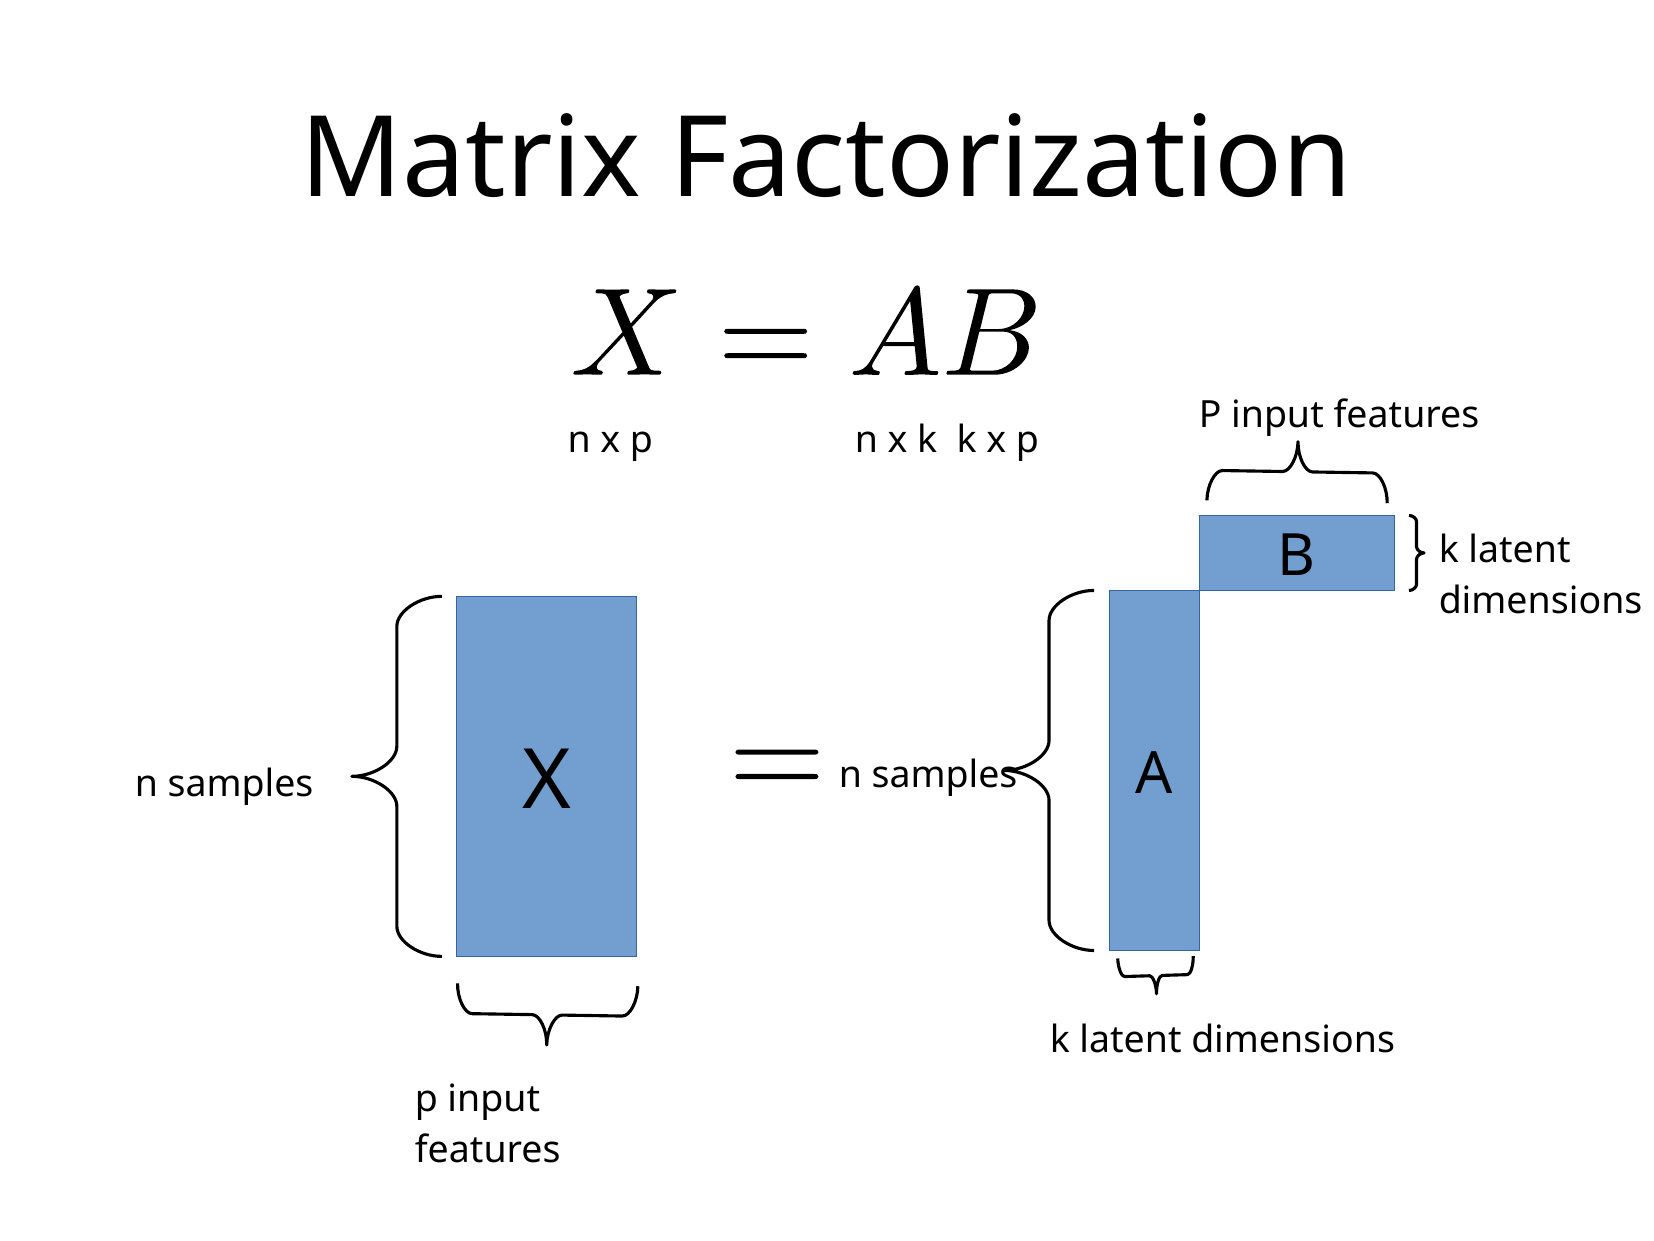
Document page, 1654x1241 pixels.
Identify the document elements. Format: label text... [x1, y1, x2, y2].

text_box n samples [120, 749, 376, 802]
title Matrix Factorization [82, 49, 1571, 257]
text_box A [1109, 590, 1200, 951]
text_box k latent dimensions [1035, 1004, 1426, 1096]
text_box k latent dimensions [1424, 515, 1654, 606]
text_box n x p [465, 405, 736, 458]
text_box [570, 285, 1042, 376]
text_box [728, 749, 824, 780]
text_box n x k k x p [840, 405, 1111, 496]
text_box n samples [824, 740, 1080, 793]
text_box P input features [1184, 380, 1515, 471]
text_box B [1199, 515, 1395, 591]
text_box p input features [400, 1064, 701, 1117]
text_box X [456, 596, 637, 957]
